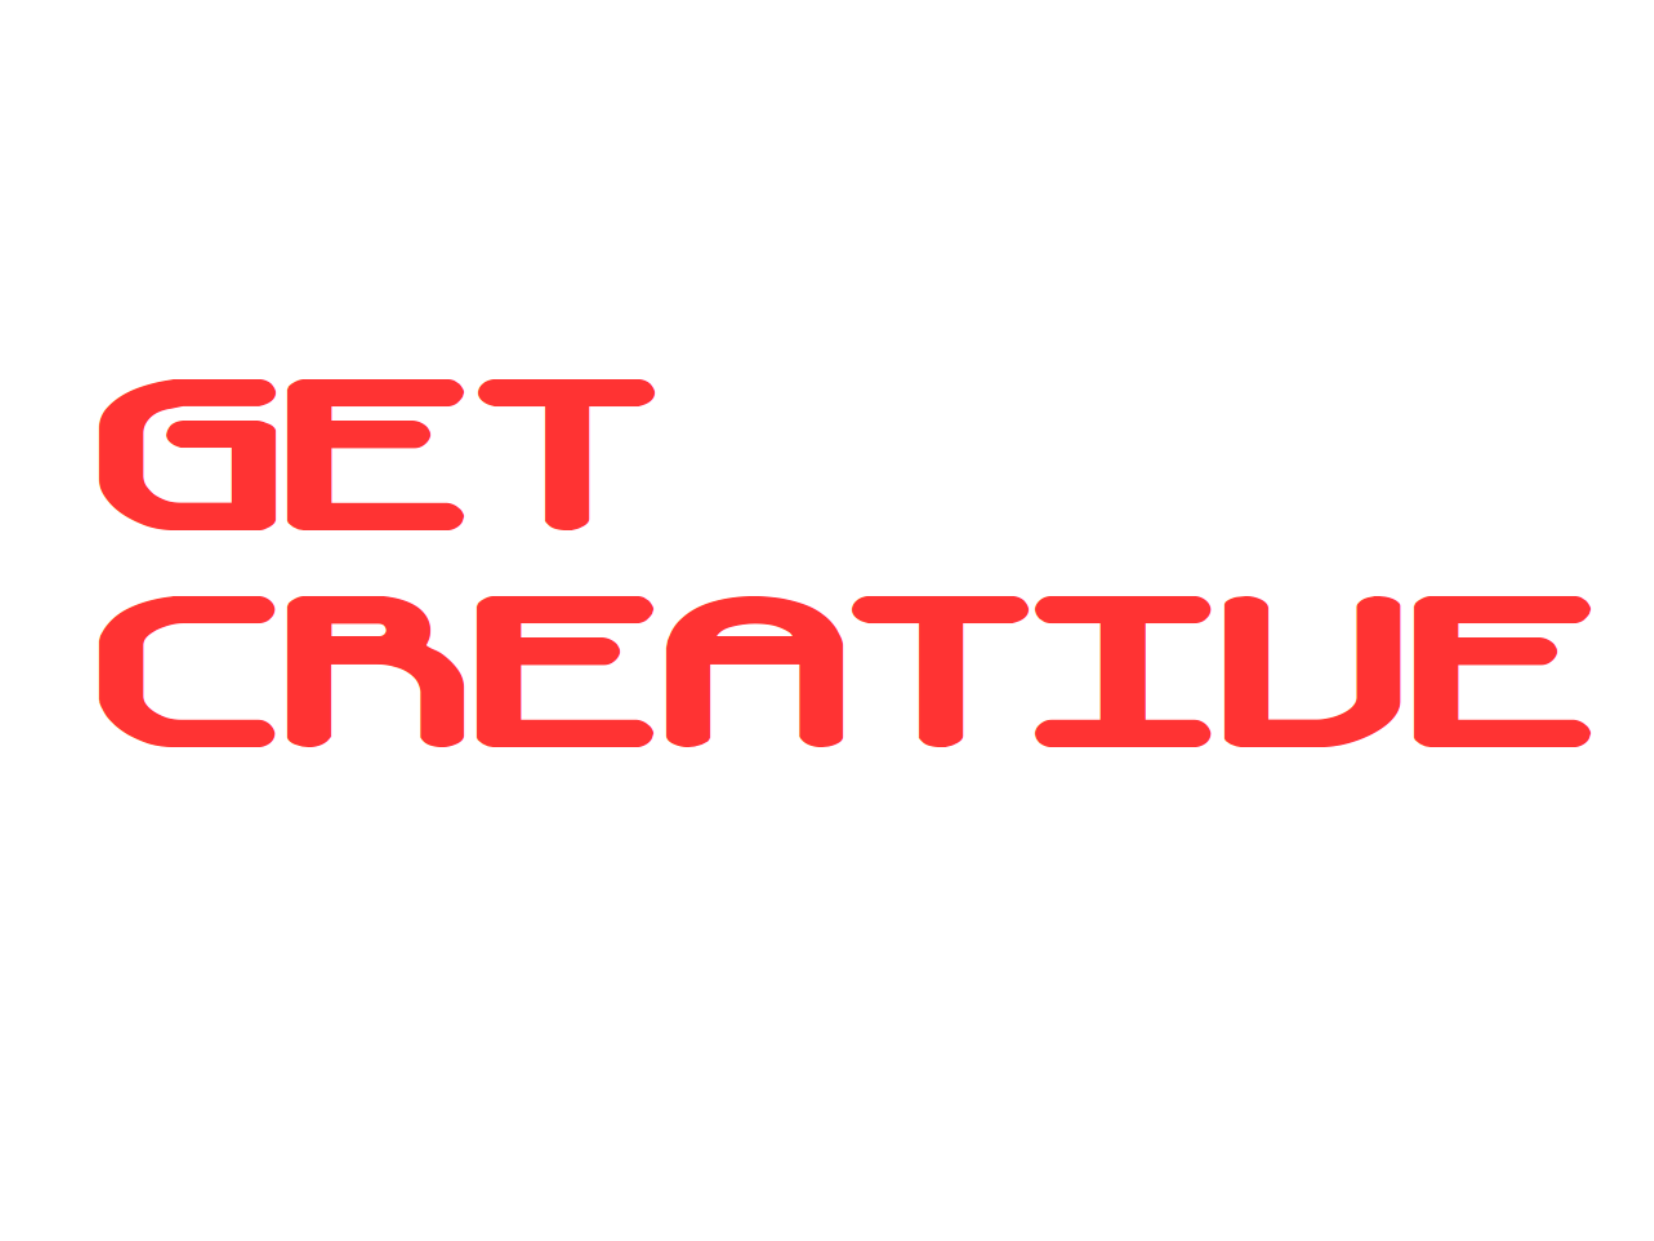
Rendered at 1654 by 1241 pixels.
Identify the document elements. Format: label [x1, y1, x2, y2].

picture [27, 200, 1654, 1039]
